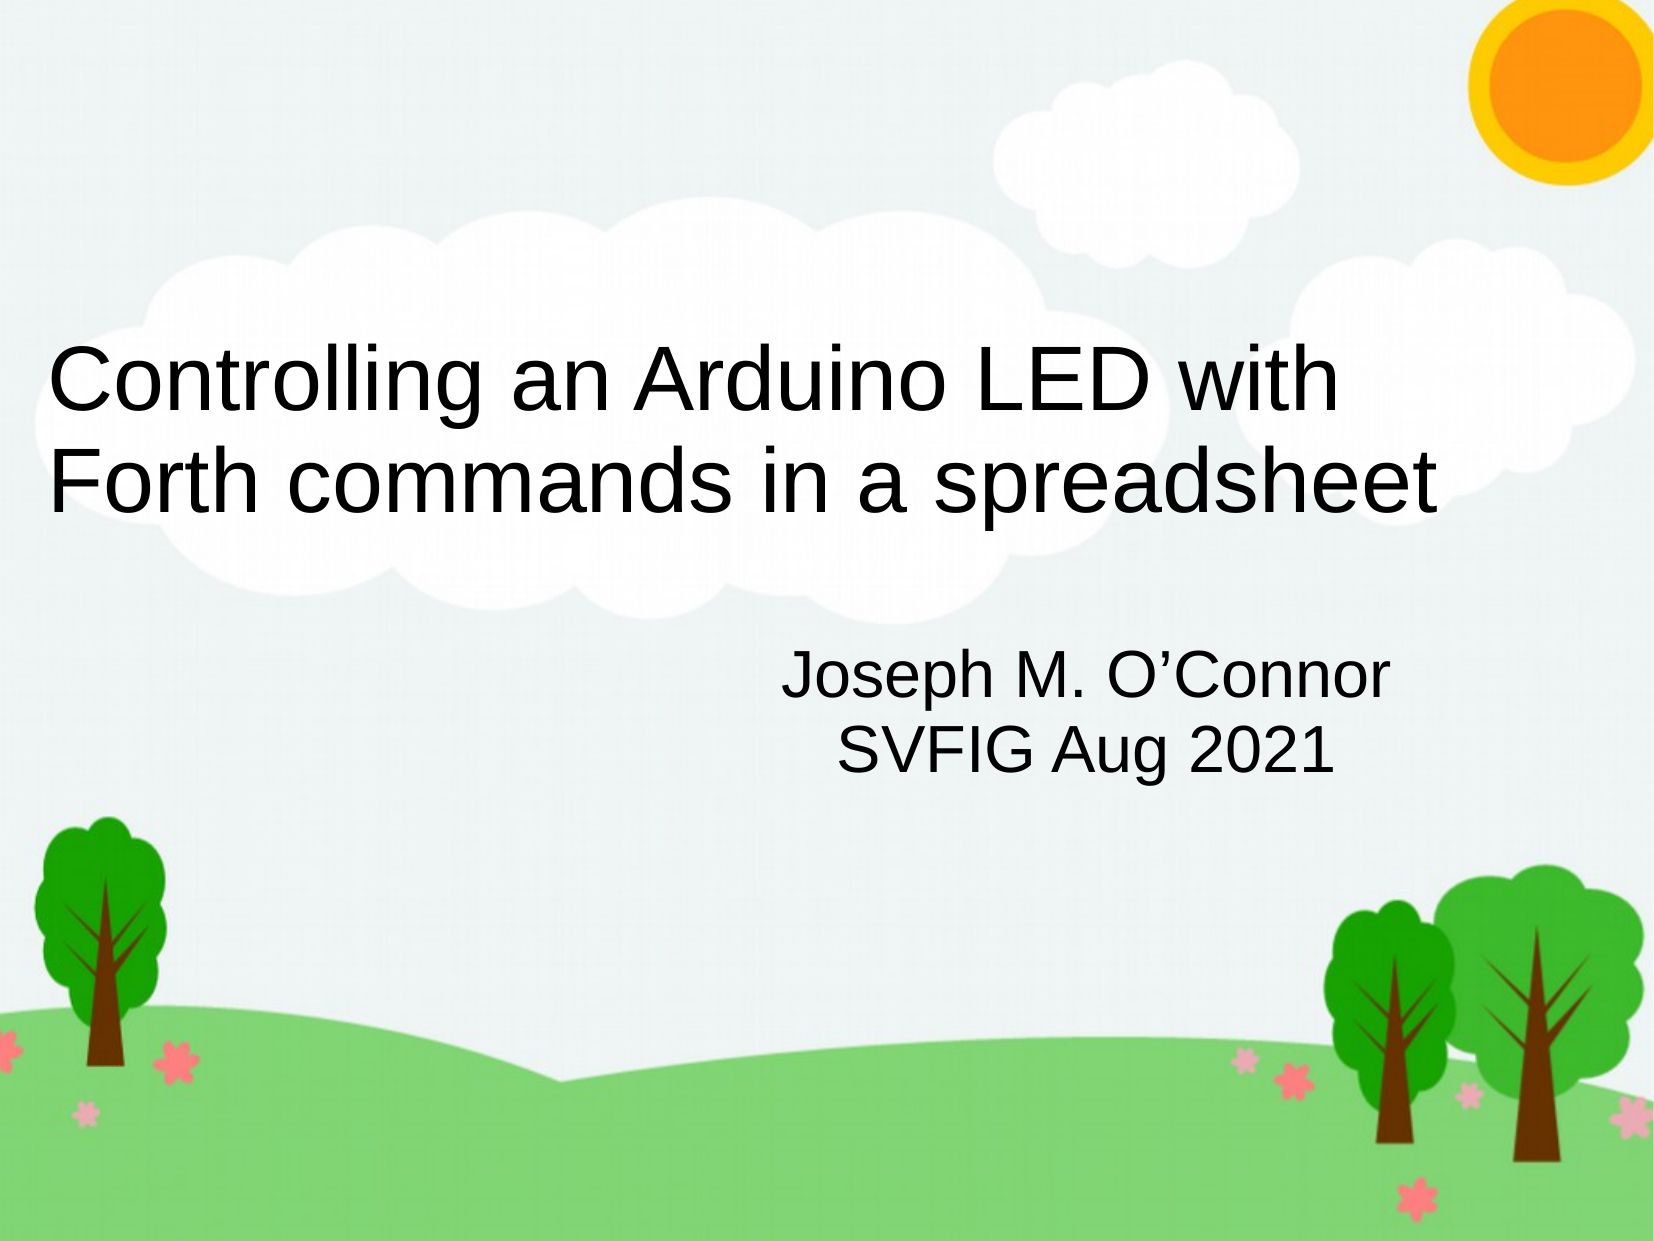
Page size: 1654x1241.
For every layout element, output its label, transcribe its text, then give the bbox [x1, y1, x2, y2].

picture [0, 0, 1654, 1241]
subtitle Joseph M. O’Connor SVFIG Aug 2021 [661, 632, 1512, 792]
title Controlling an Arduino LED with Forth commands in a spreadsheet [47, 283, 1512, 577]
